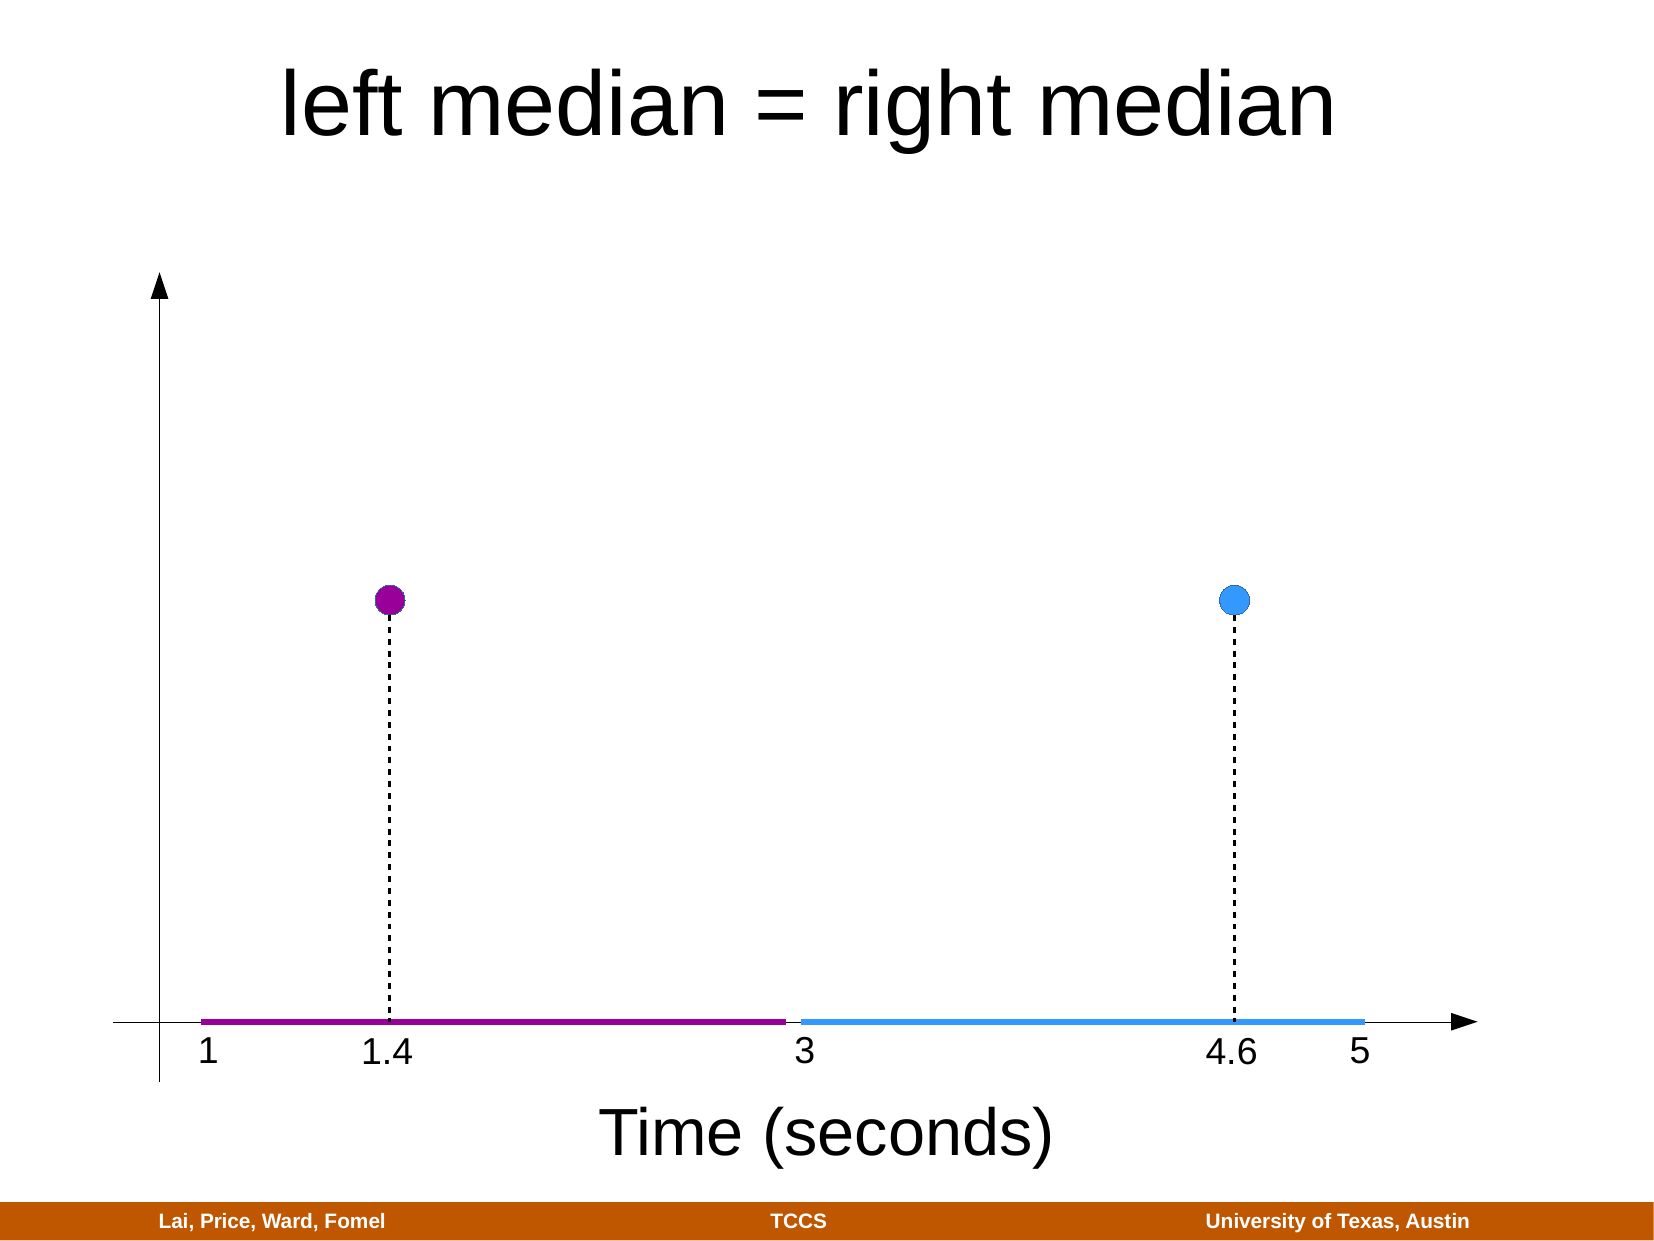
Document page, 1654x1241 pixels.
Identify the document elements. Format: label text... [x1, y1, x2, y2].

text_box 4.6 [1190, 1023, 1281, 1081]
text_box 3 [779, 1021, 870, 1079]
text_box 5 [1334, 1021, 1425, 1079]
text_box left median = right median [45, 45, 1576, 163]
text_box 1.4 [346, 1023, 437, 1081]
text_box 1 [183, 1021, 274, 1079]
text_box [1219, 585, 1250, 615]
text_box Time (seconds) [583, 1087, 1130, 1241]
text_box [375, 585, 406, 615]
